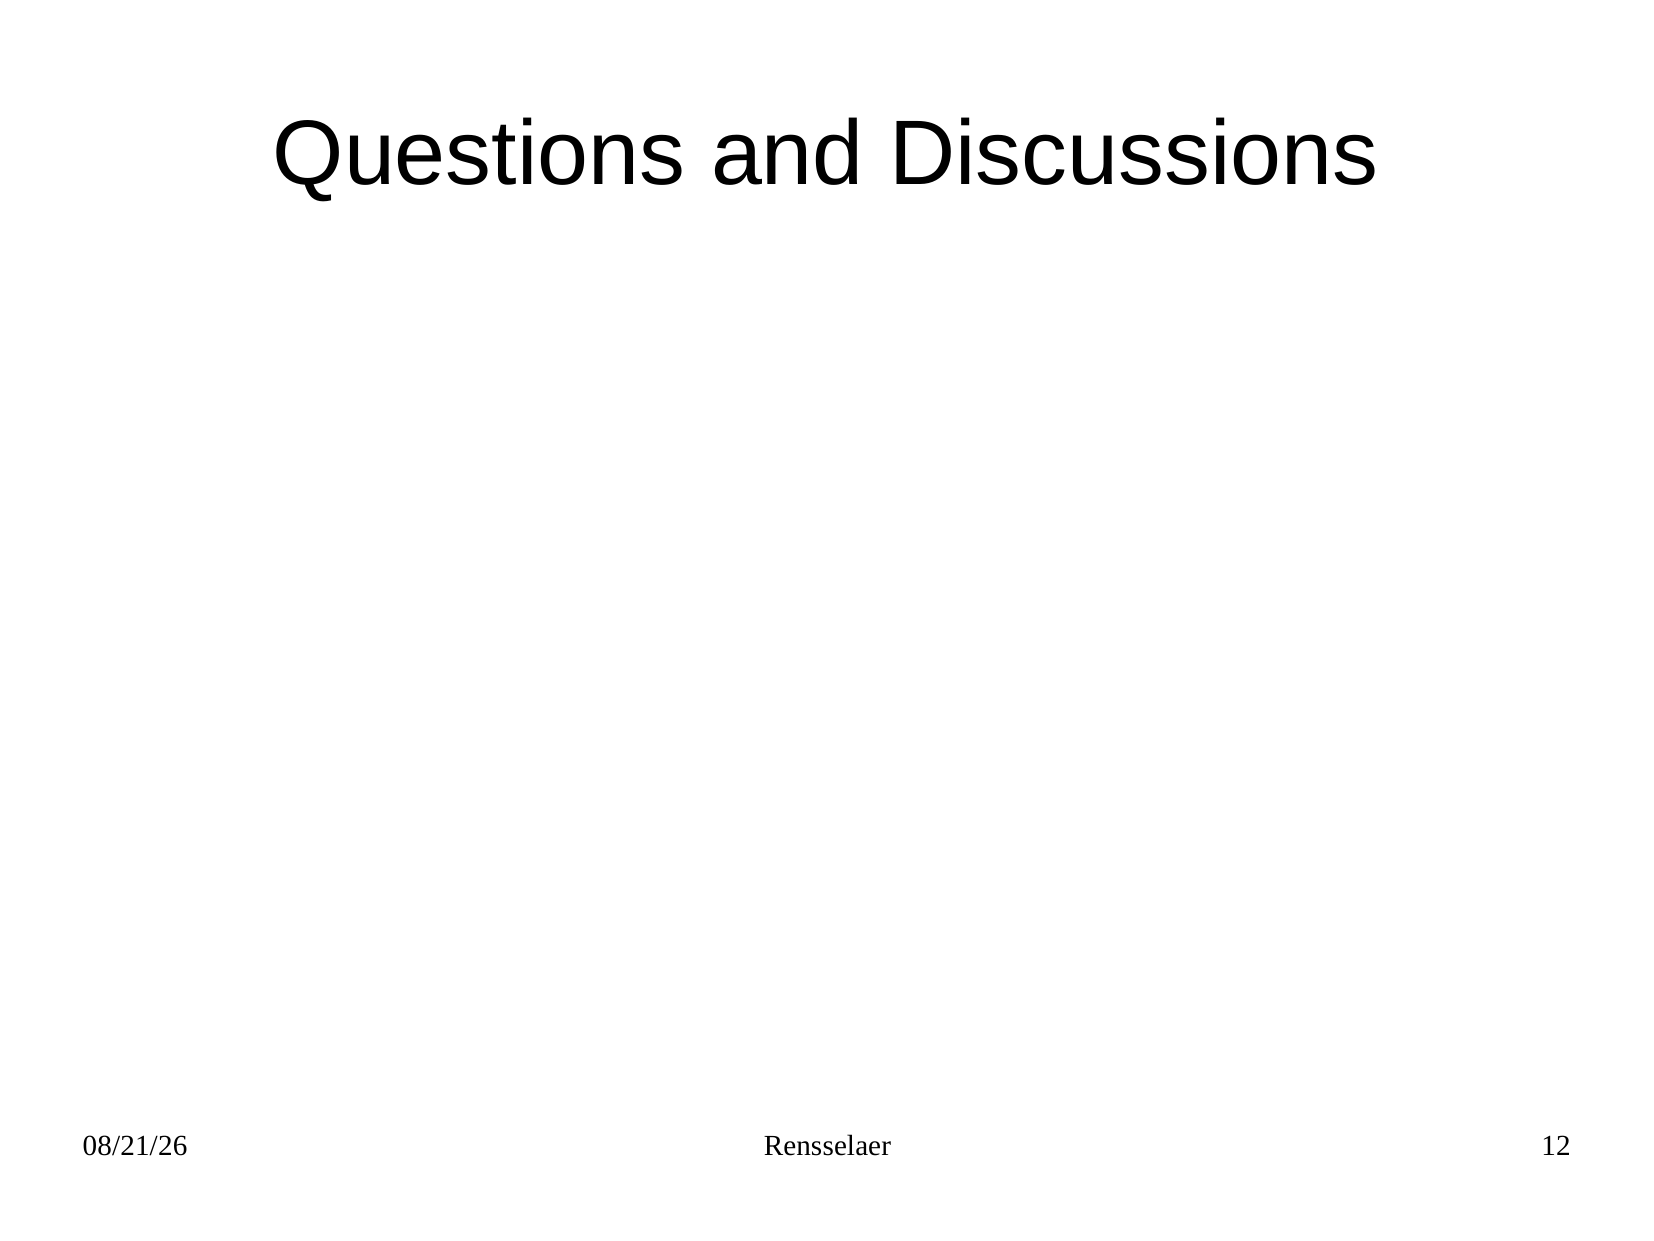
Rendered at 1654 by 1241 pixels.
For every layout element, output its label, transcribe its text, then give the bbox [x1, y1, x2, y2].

title Questions and Discussions [82, 49, 1571, 257]
